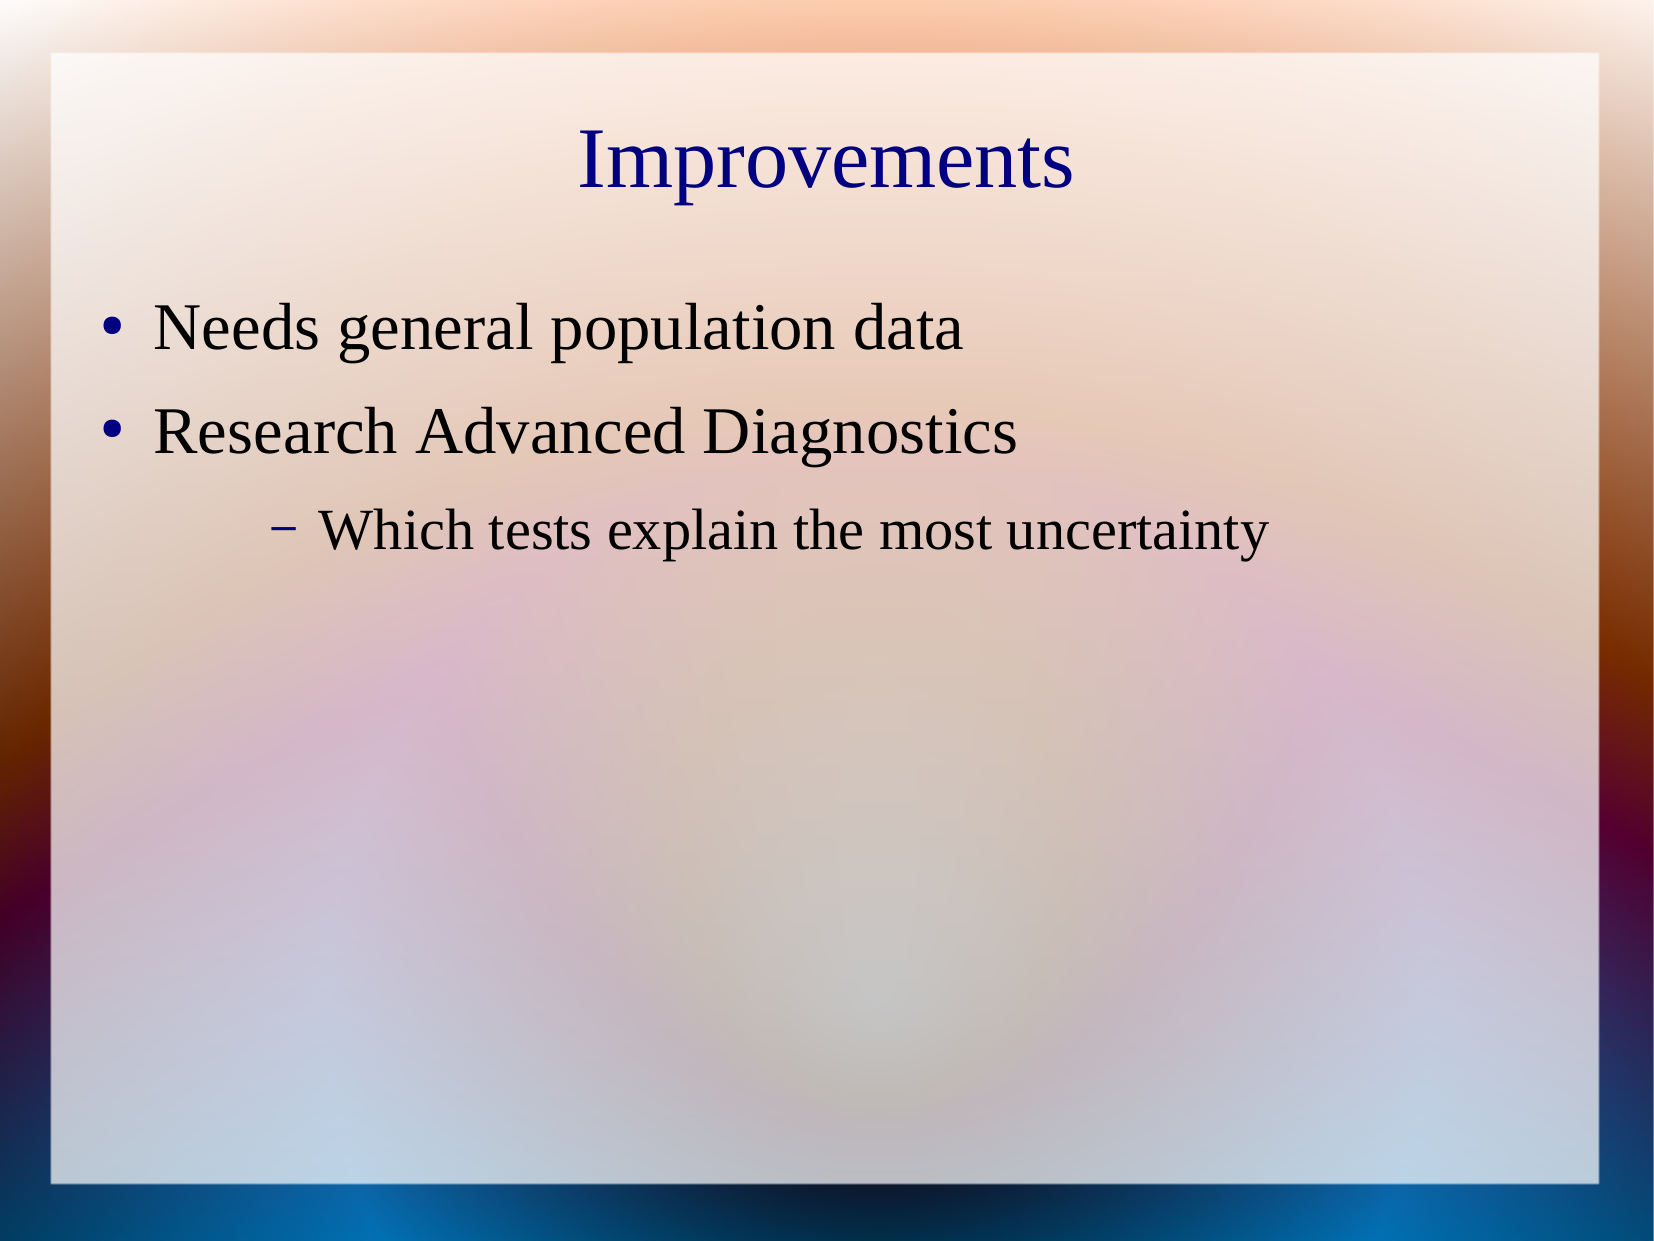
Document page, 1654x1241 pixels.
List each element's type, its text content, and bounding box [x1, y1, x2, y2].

list Needs general population data Research Advanced Diagnostics Which tests explain the most uncertainty [82, 290, 1571, 1034]
picture [0, 0, 1654, 1241]
title Improvements [82, 55, 1571, 263]
